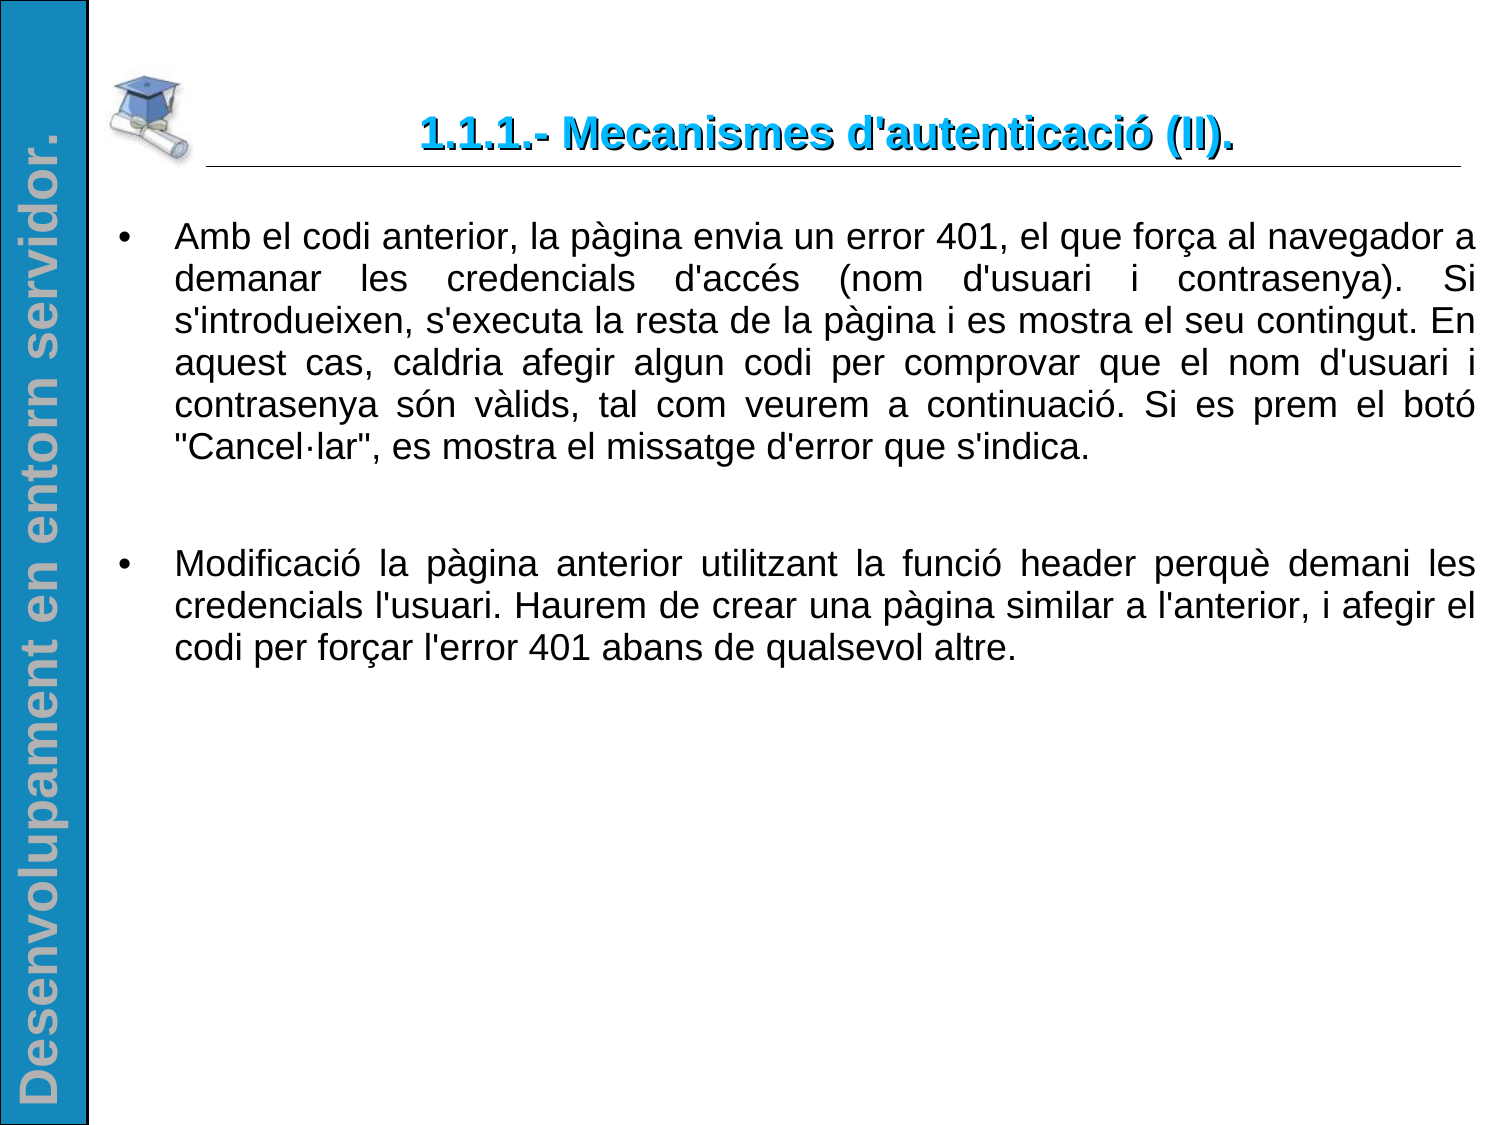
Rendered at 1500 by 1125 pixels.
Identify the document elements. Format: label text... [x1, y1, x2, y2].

title 1.1.1.- Mecanismes d'autenticació (II). [206, 88, 1447, 178]
list Amb el codi anterior, la pàgina envia un error 401, el que força al navegador a demanar les credencials d'accés (nom d'usuari i contrasenya). Si s'introdueixen, s'executa la resta de la pàgina i es mostra el seu contingut. En aquest cas, caldria afegir algun codi per comprovar que el nom d'usuari i contrasenya són vàlids, tal com veurem a continuació. Si es prem el botó "Cancel·lar", es mostra el missatge d'error que s'indica. Modificació la pàgina anterior utilitzant la funció header perquè demani les credencials l'usuari. Haurem de crear una pàgina similar a l'anterior, i afegir el codi per forçar l'error 401 abans de qualsevol altre. [118, 215, 1477, 1093]
picture [93, 61, 206, 174]
